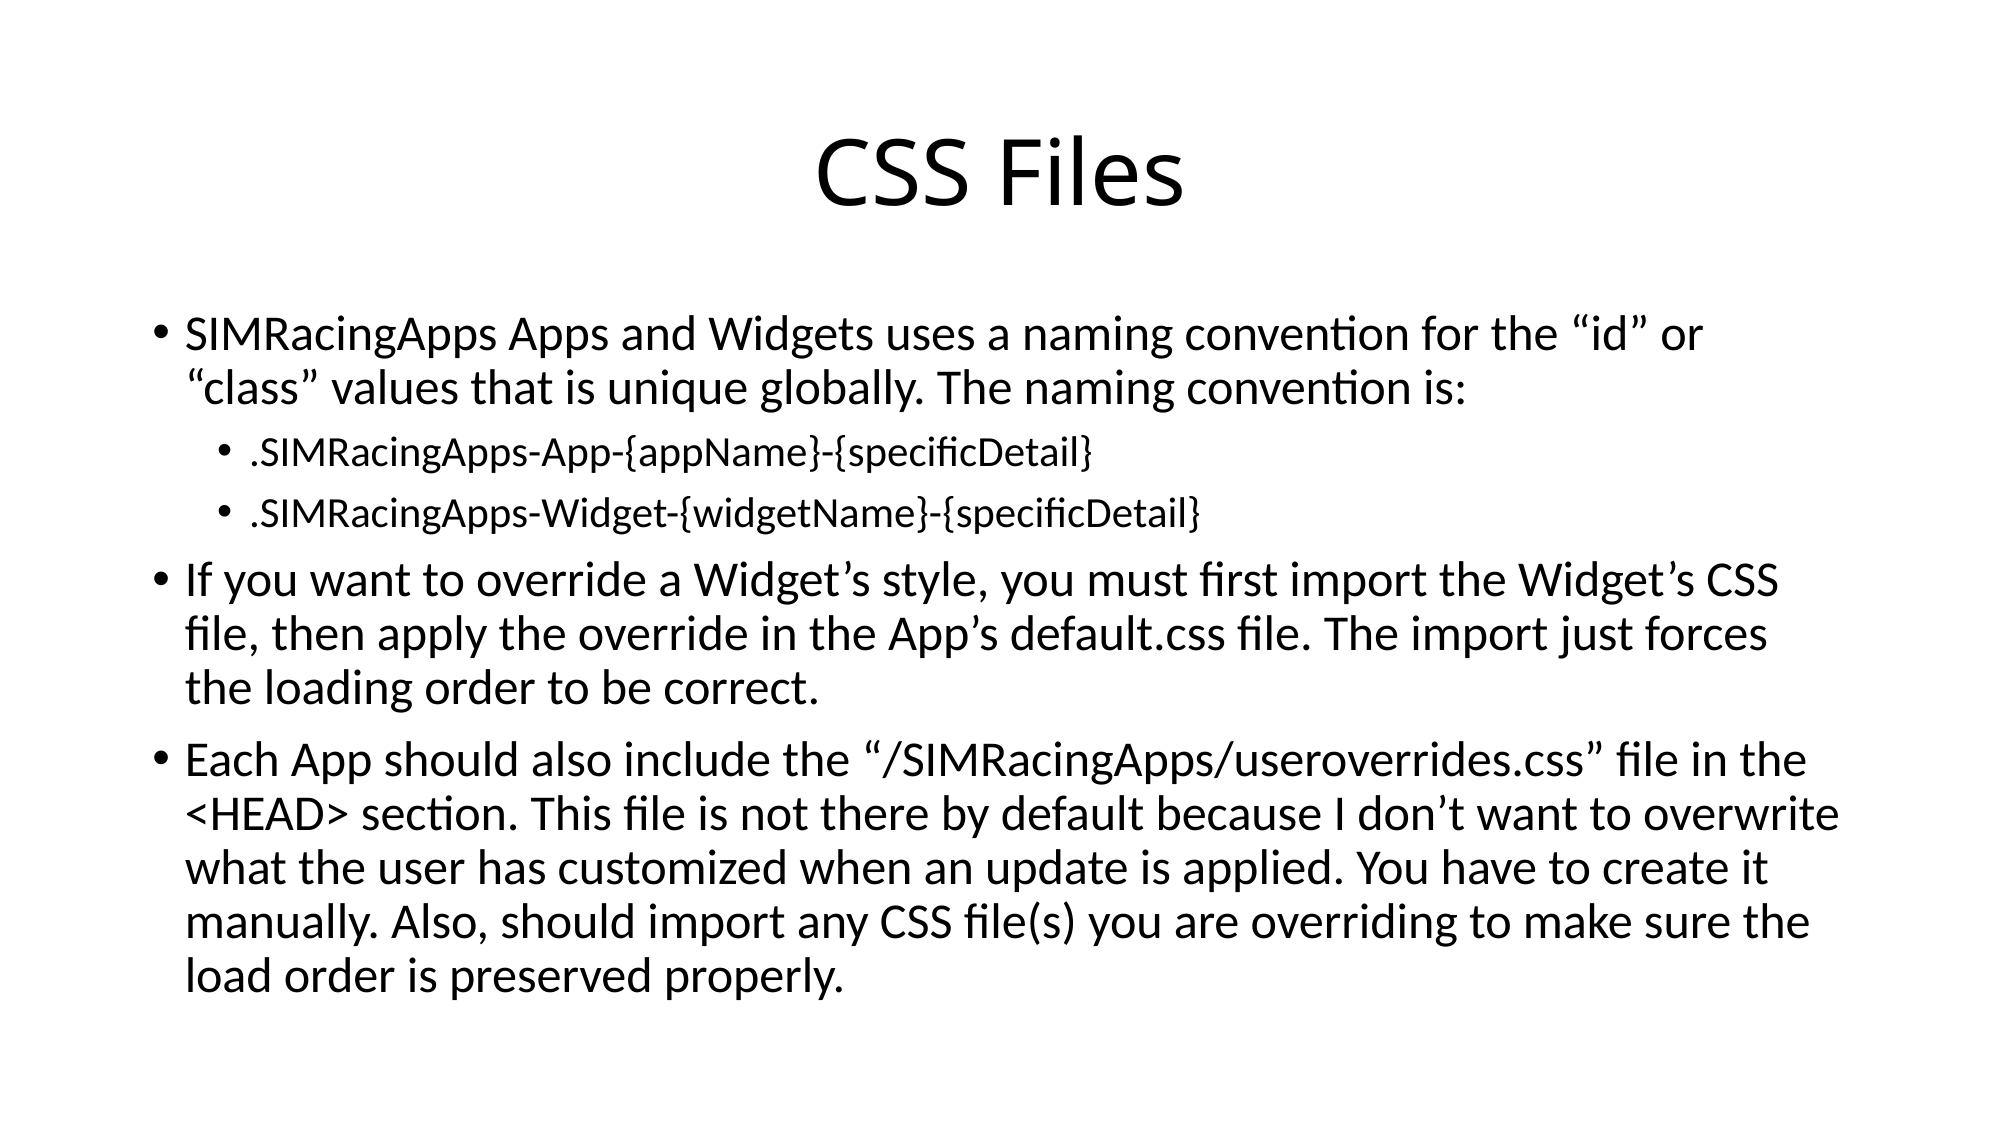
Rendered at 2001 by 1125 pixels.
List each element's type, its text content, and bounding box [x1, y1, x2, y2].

list SIMRacingApps Apps and Widgets uses a naming convention for the “id” or “class” values that is unique globally. The naming convention is: .SIMRacingApps-App-{appName}-{specificDetail} .SIMRacingApps-Widget-{widgetName}-{specificDetail} If you want to override a Widget’s style, you must first import the Widget’s CSS file, then apply the override in the App’s default.css file. The import just forces the loading order to be correct. Each App should also include the “/SIMRacingApps/useroverrides.css” file in the <HEAD> section. This file is not there by default because I don’t want to overwrite what the user has customized when an update is applied. You have to create it manually. Also, should import any CSS file(s) you are overriding to make sure the load order is preserved properly. [137, 299, 1863, 1014]
title CSS Files [137, 59, 1863, 278]
